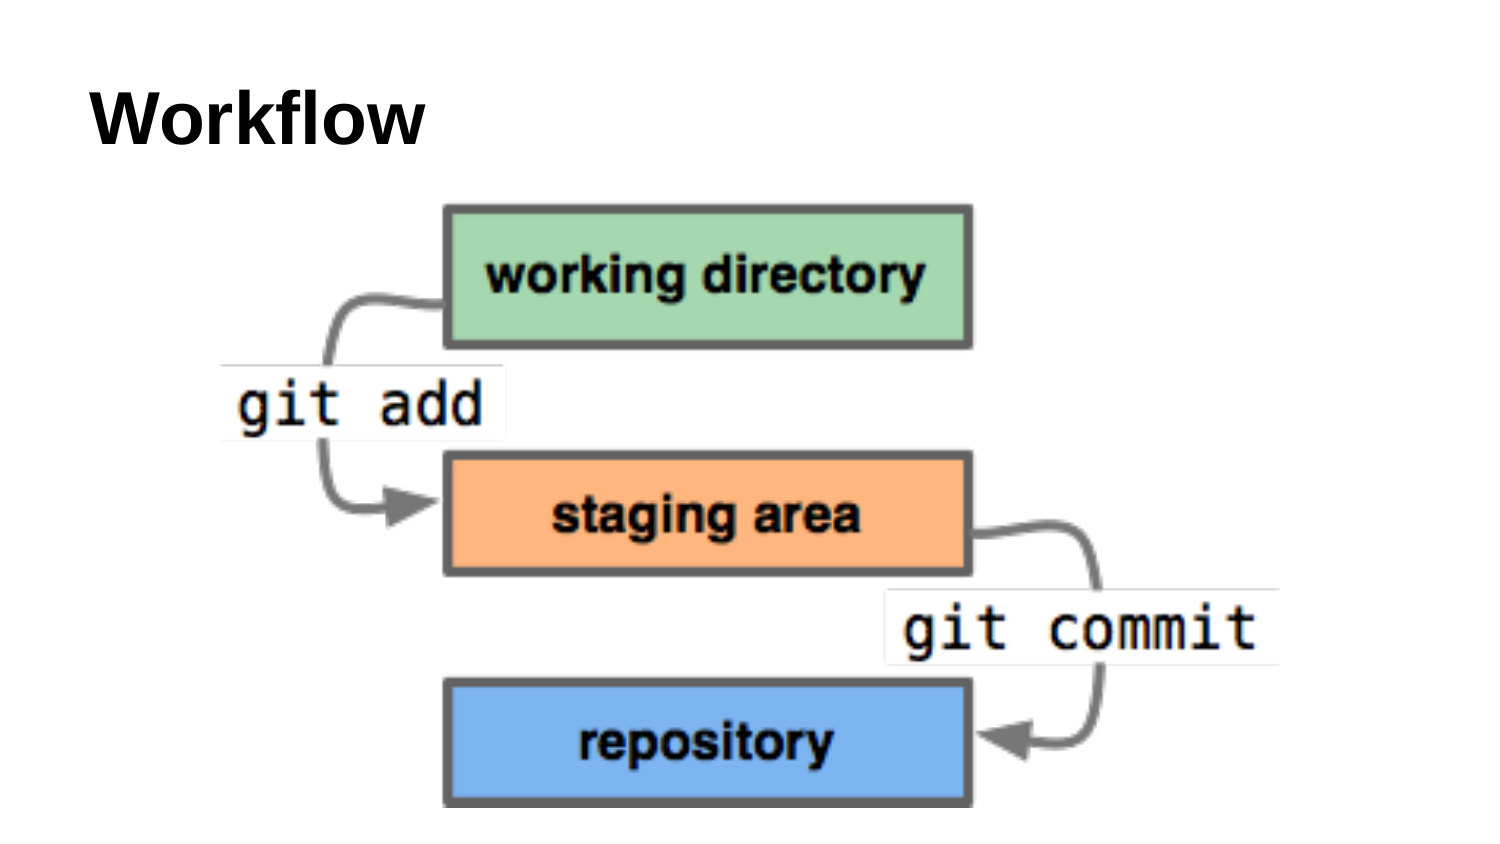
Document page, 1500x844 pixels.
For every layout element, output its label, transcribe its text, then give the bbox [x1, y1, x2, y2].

text_box Workflow [75, 33, 1425, 175]
picture [220, 196, 1280, 808]
